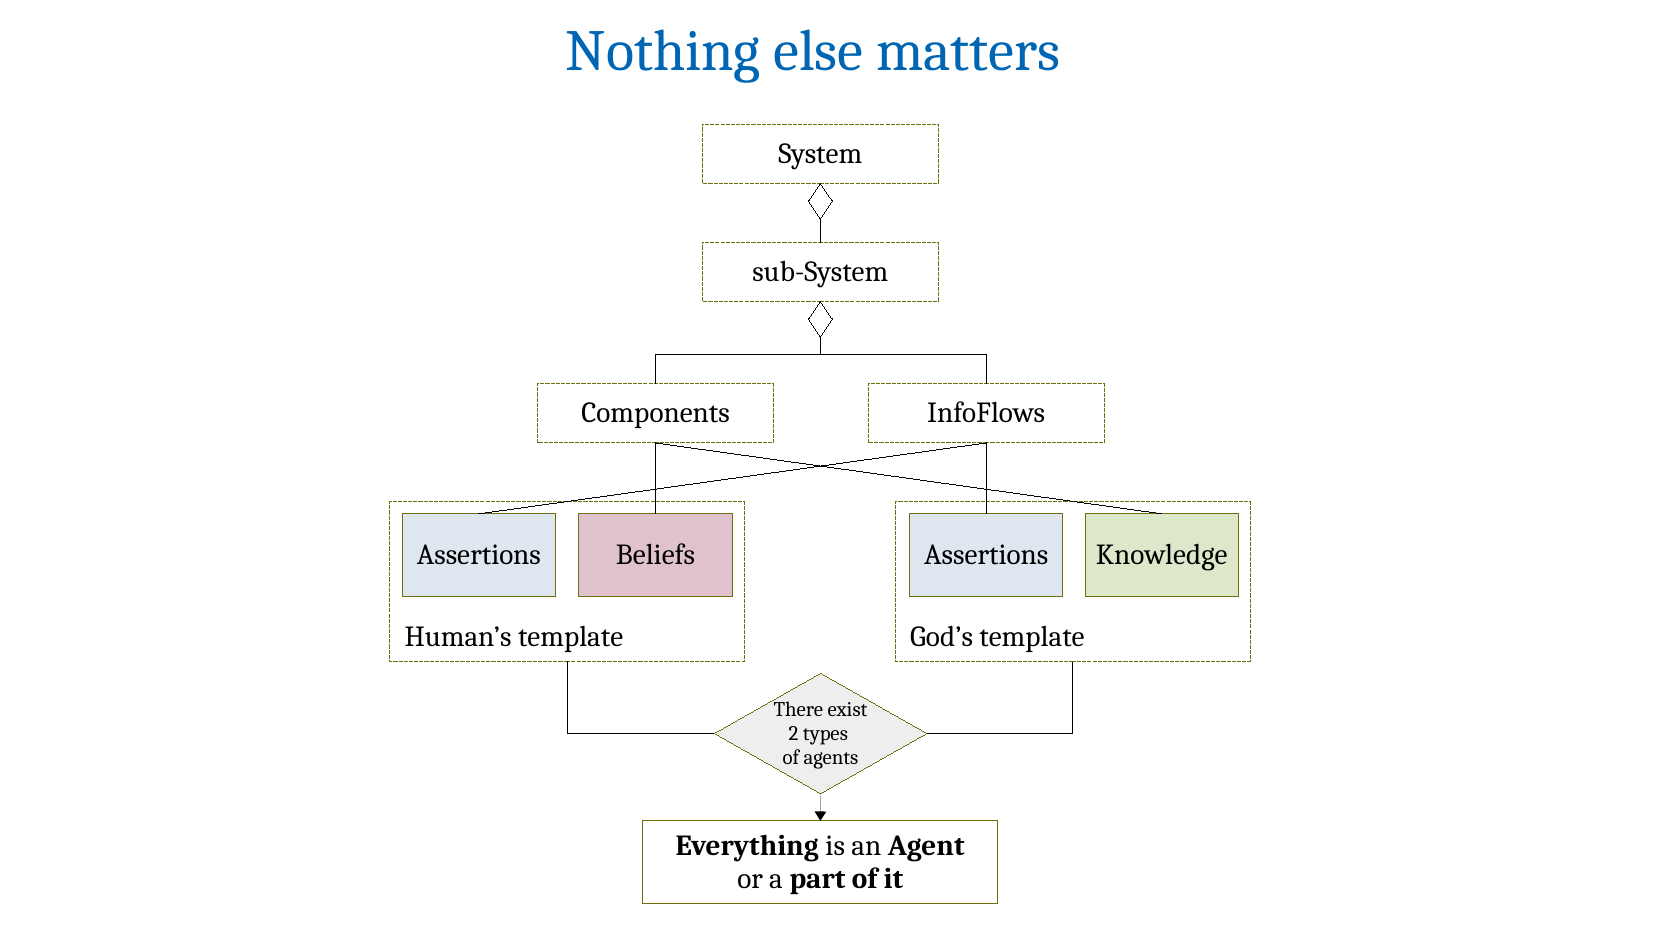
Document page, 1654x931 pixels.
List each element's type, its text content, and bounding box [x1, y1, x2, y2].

text_box Components [537, 383, 774, 443]
text_box God’s template [895, 501, 1251, 662]
text_box Assertions [909, 513, 1063, 597]
text_box InfoFlows [868, 383, 1105, 443]
text_box Assertions [402, 513, 556, 597]
text_box Knowledge [1085, 513, 1239, 597]
text_box Beliefs [578, 513, 733, 597]
text_box There exist 2 types of agents [714, 673, 927, 794]
text_box Everything is an Agent or a part of it [642, 820, 998, 904]
text_box Human’s template [389, 501, 745, 662]
text_box sub-System [702, 242, 939, 302]
text_box Nothing else matters [550, 10, 1103, 94]
text_box System [702, 124, 939, 184]
